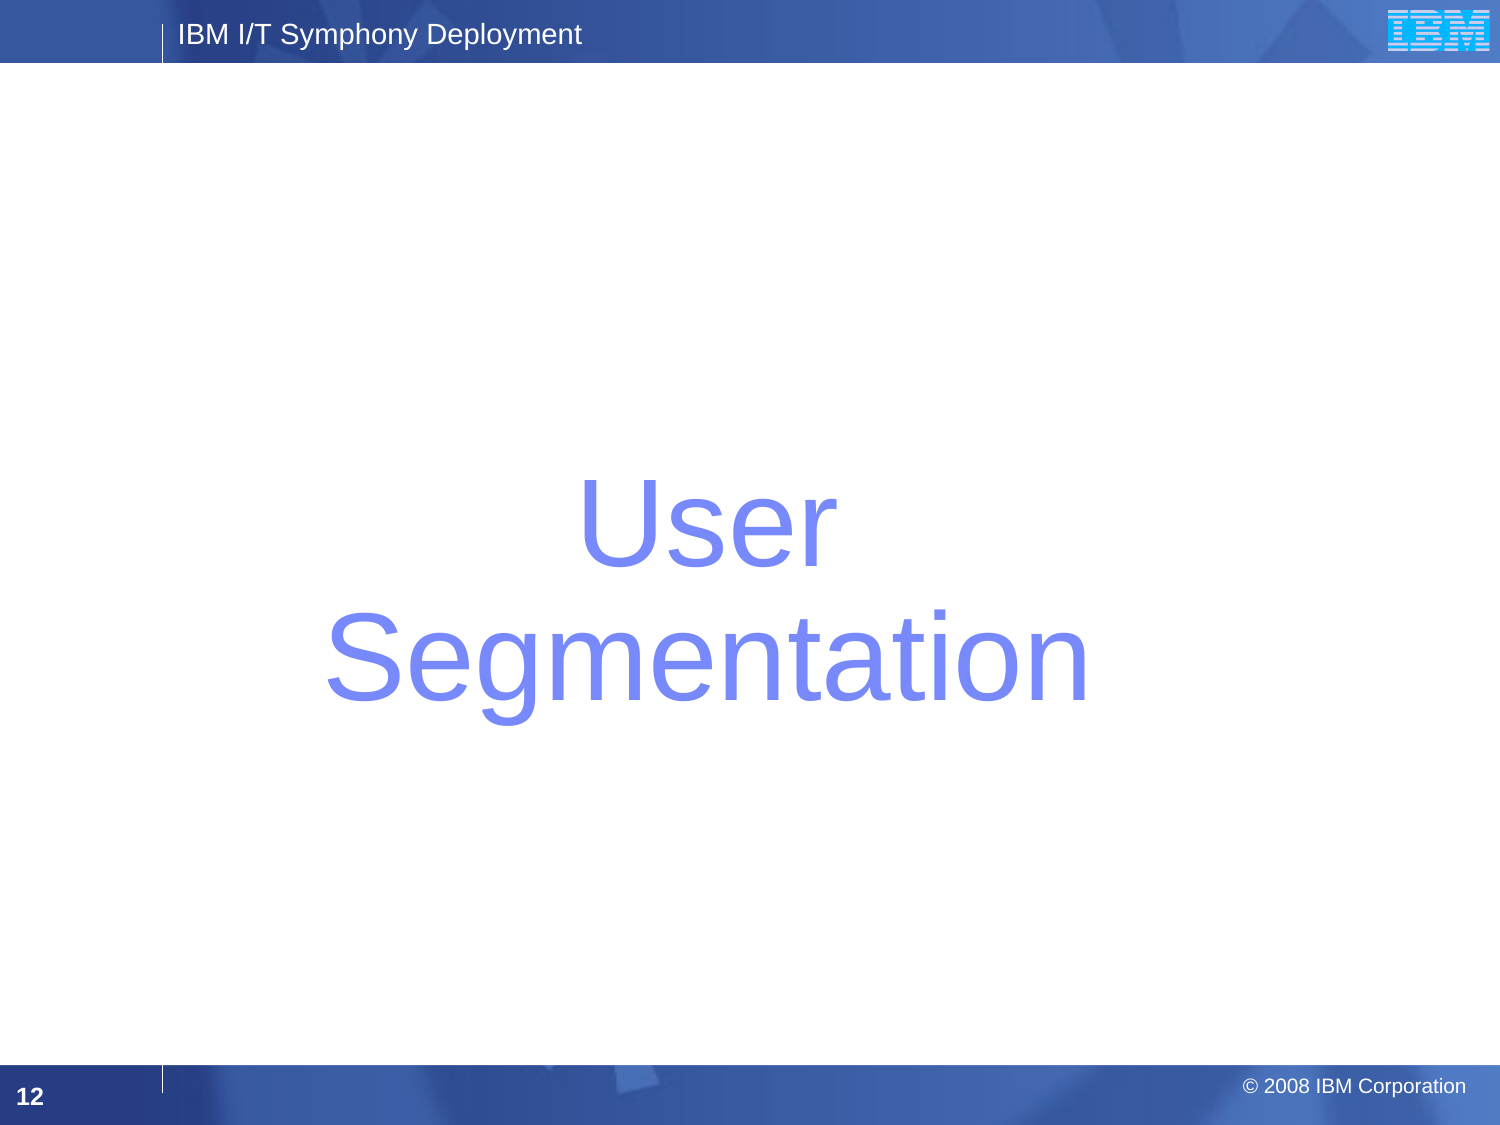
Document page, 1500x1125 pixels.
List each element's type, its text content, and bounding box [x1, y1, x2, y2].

text_box 1 [35, 1080, 119, 1118]
title User Segmentation [307, 330, 1285, 736]
